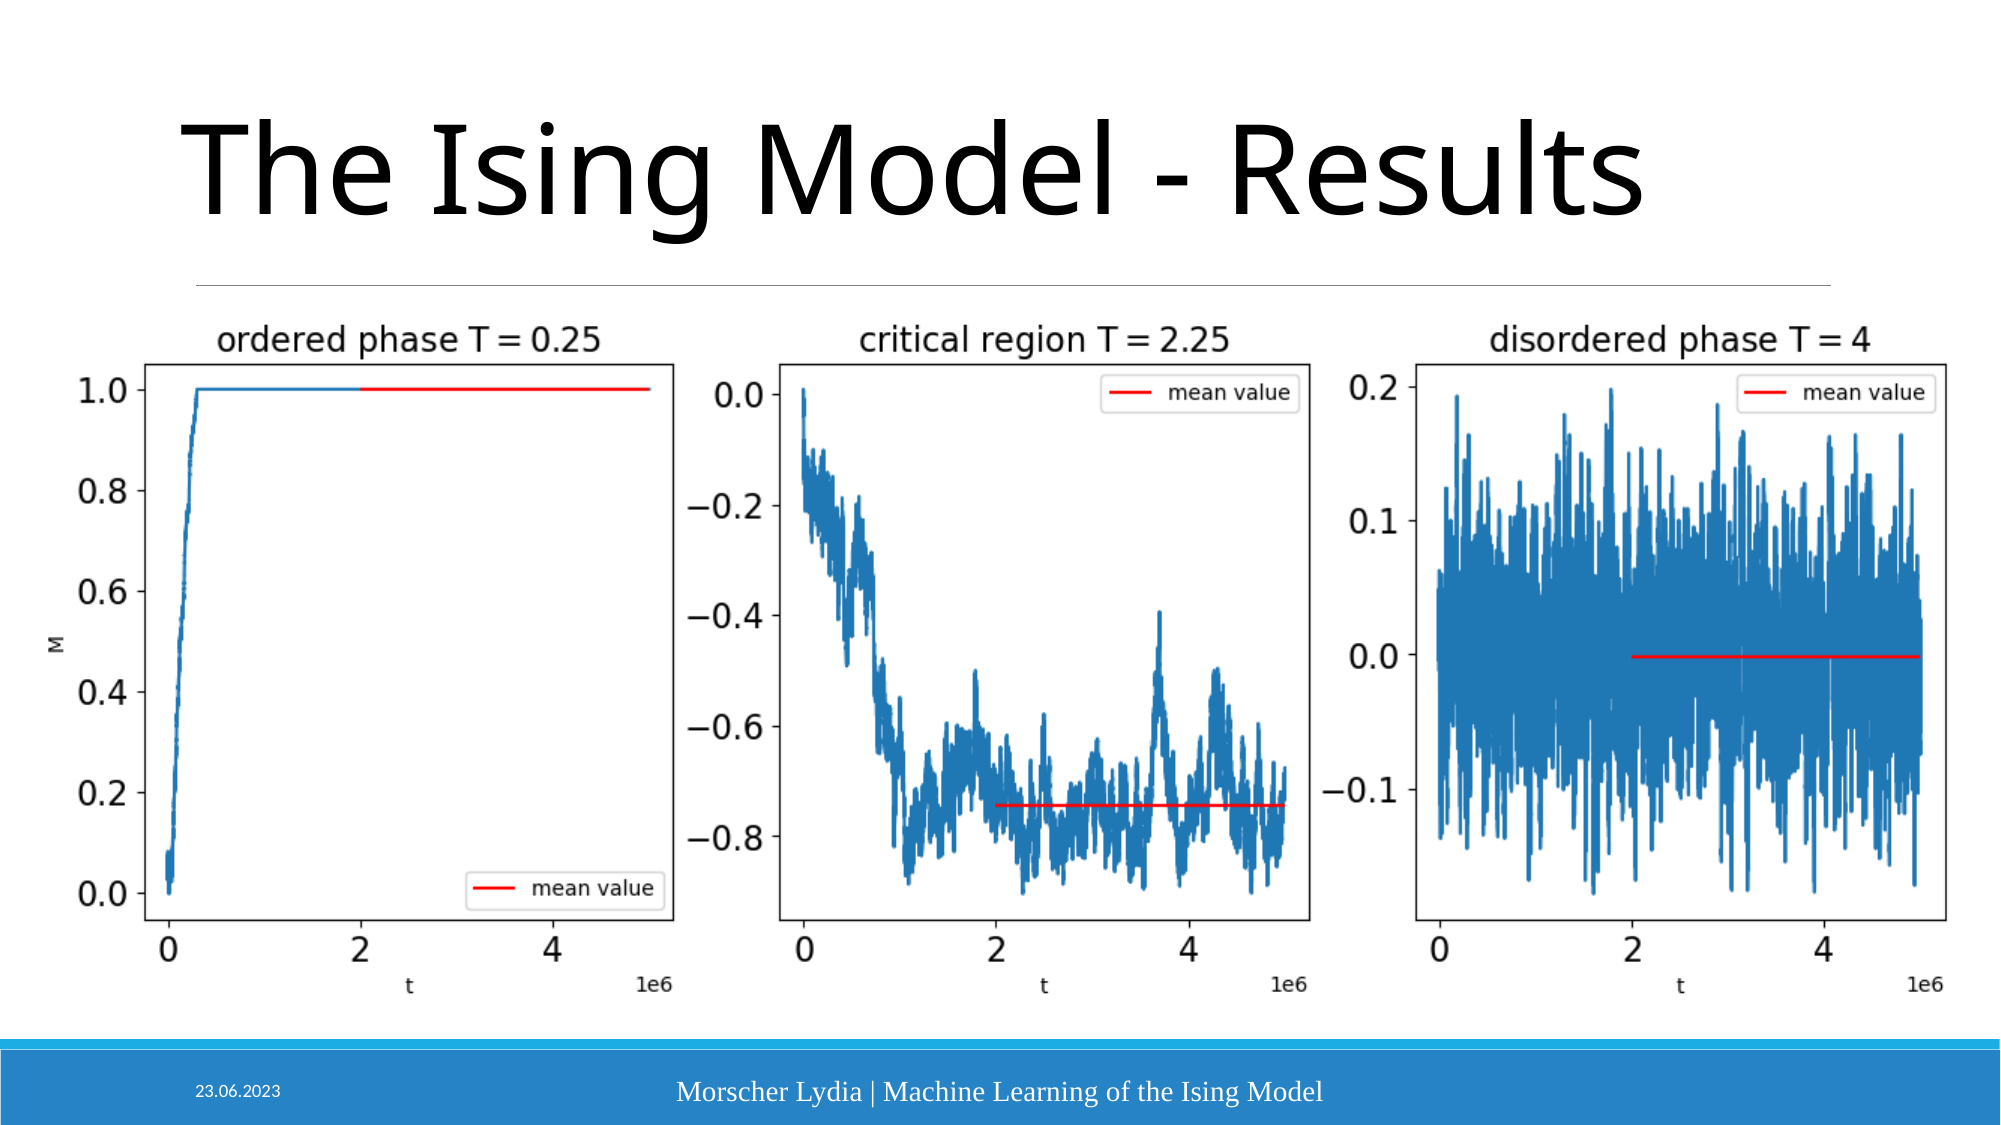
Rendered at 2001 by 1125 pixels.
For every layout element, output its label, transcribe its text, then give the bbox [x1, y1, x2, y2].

title The Ising Model - Results [180, 47, 1831, 285]
picture [32, 307, 1959, 1013]
